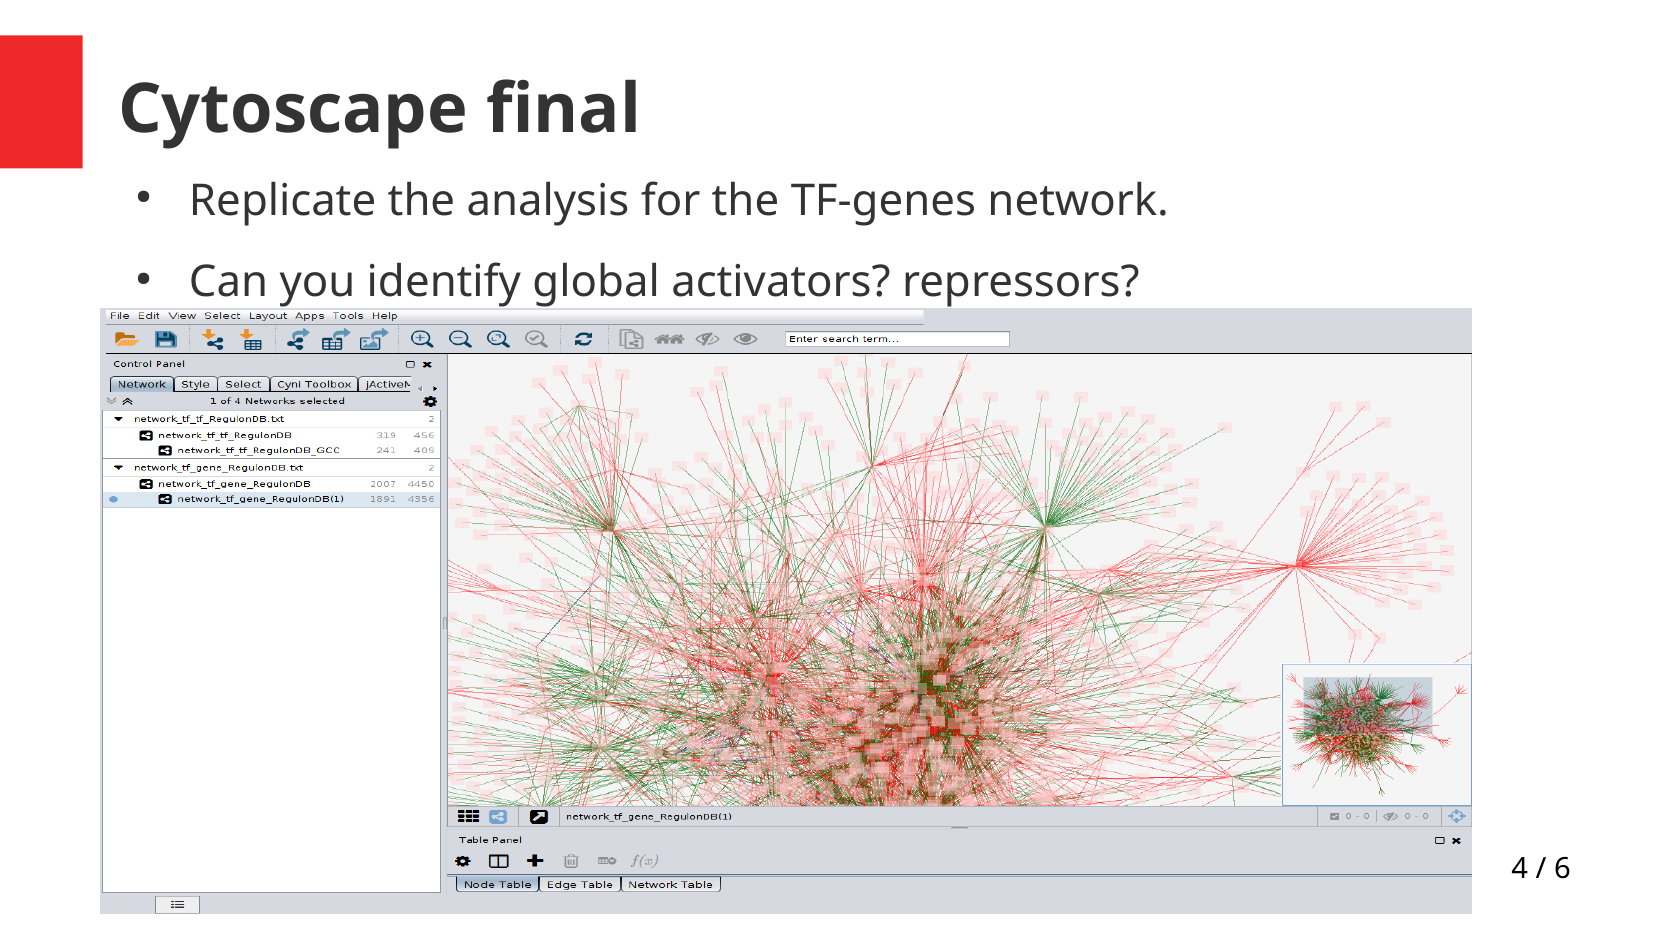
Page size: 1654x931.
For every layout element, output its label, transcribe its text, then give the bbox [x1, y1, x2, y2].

title Cytoscape final [118, 28, 1571, 184]
picture [100, 308, 1472, 914]
list Replicate the analysis for the TF-genes network. Can you identify global activators? repressors? [118, 168, 1536, 302]
